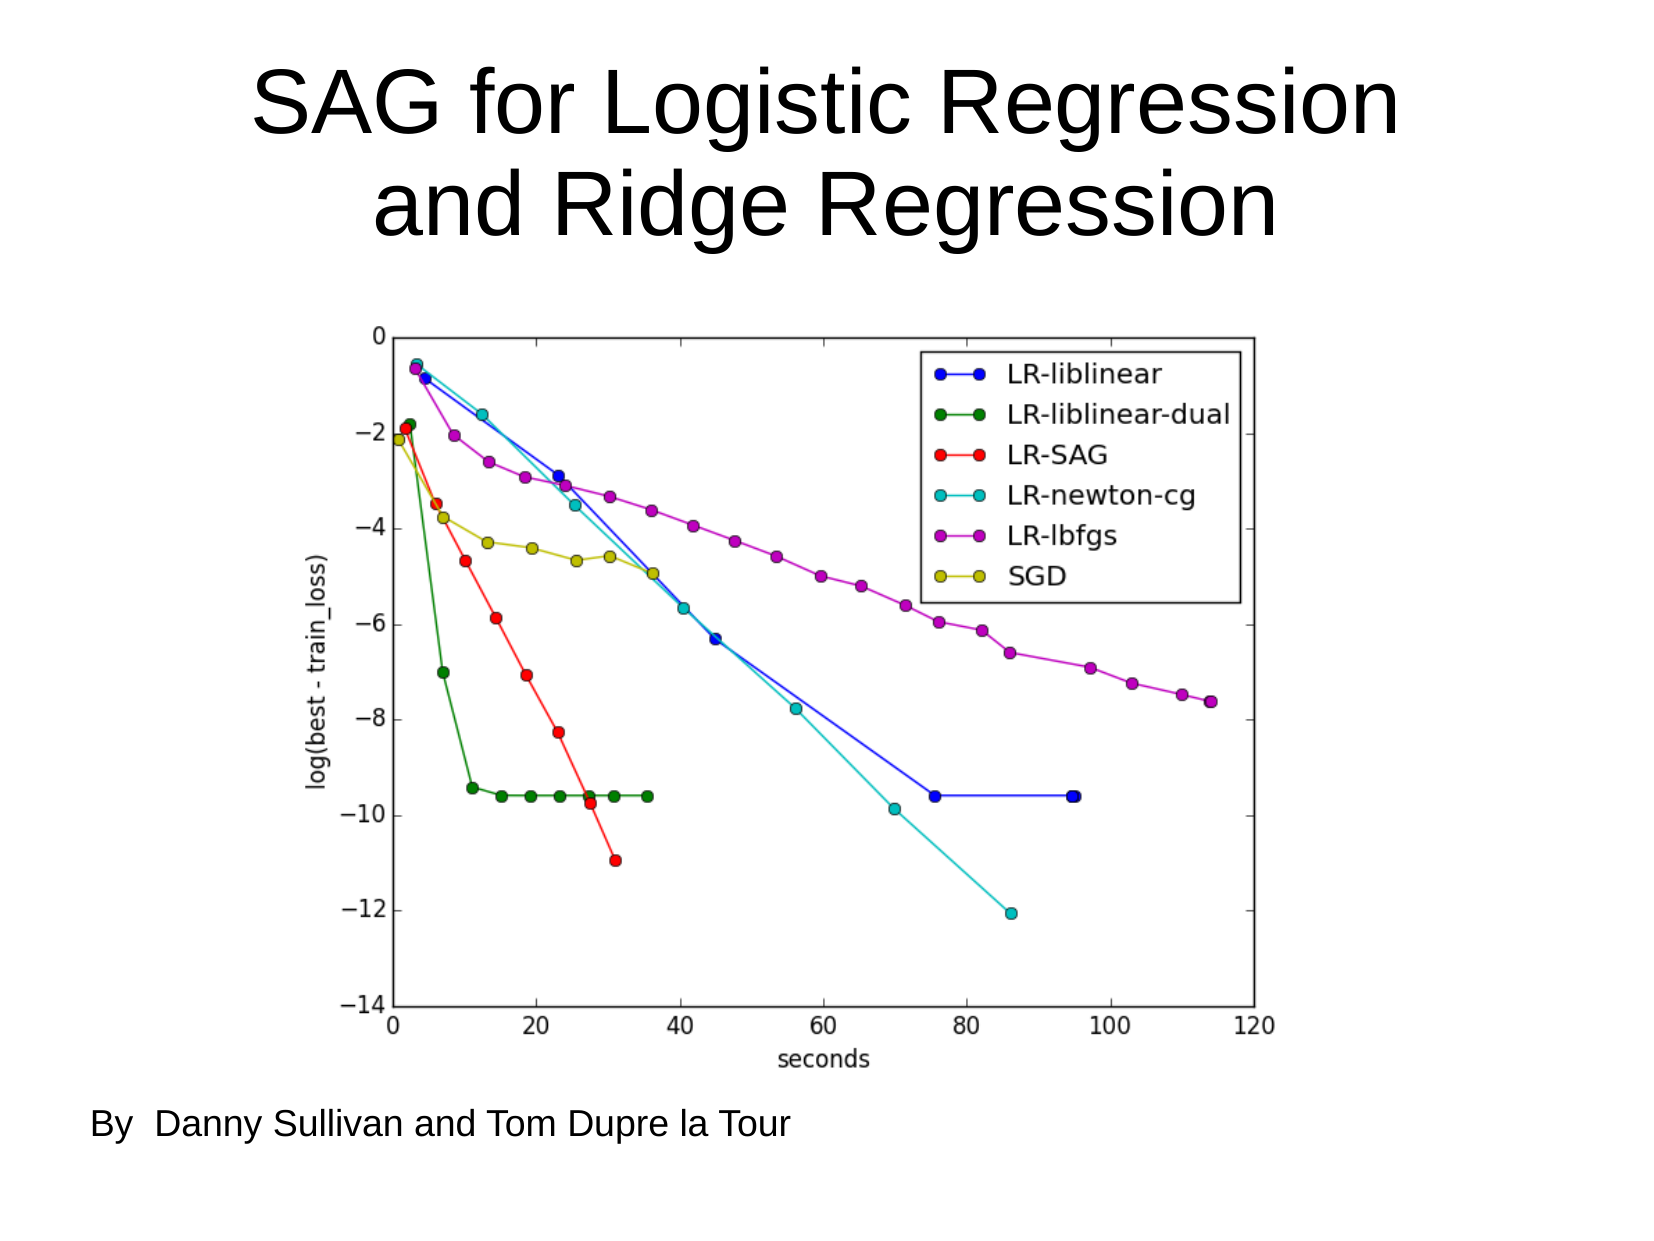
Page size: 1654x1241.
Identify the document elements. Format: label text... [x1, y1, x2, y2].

text_box By Danny Sullivan and Tom Dupre la Tour [75, 1095, 1576, 1152]
title SAG for Logistic Regression and Ridge Regression [82, 49, 1571, 257]
picture [254, 254, 1365, 1090]
